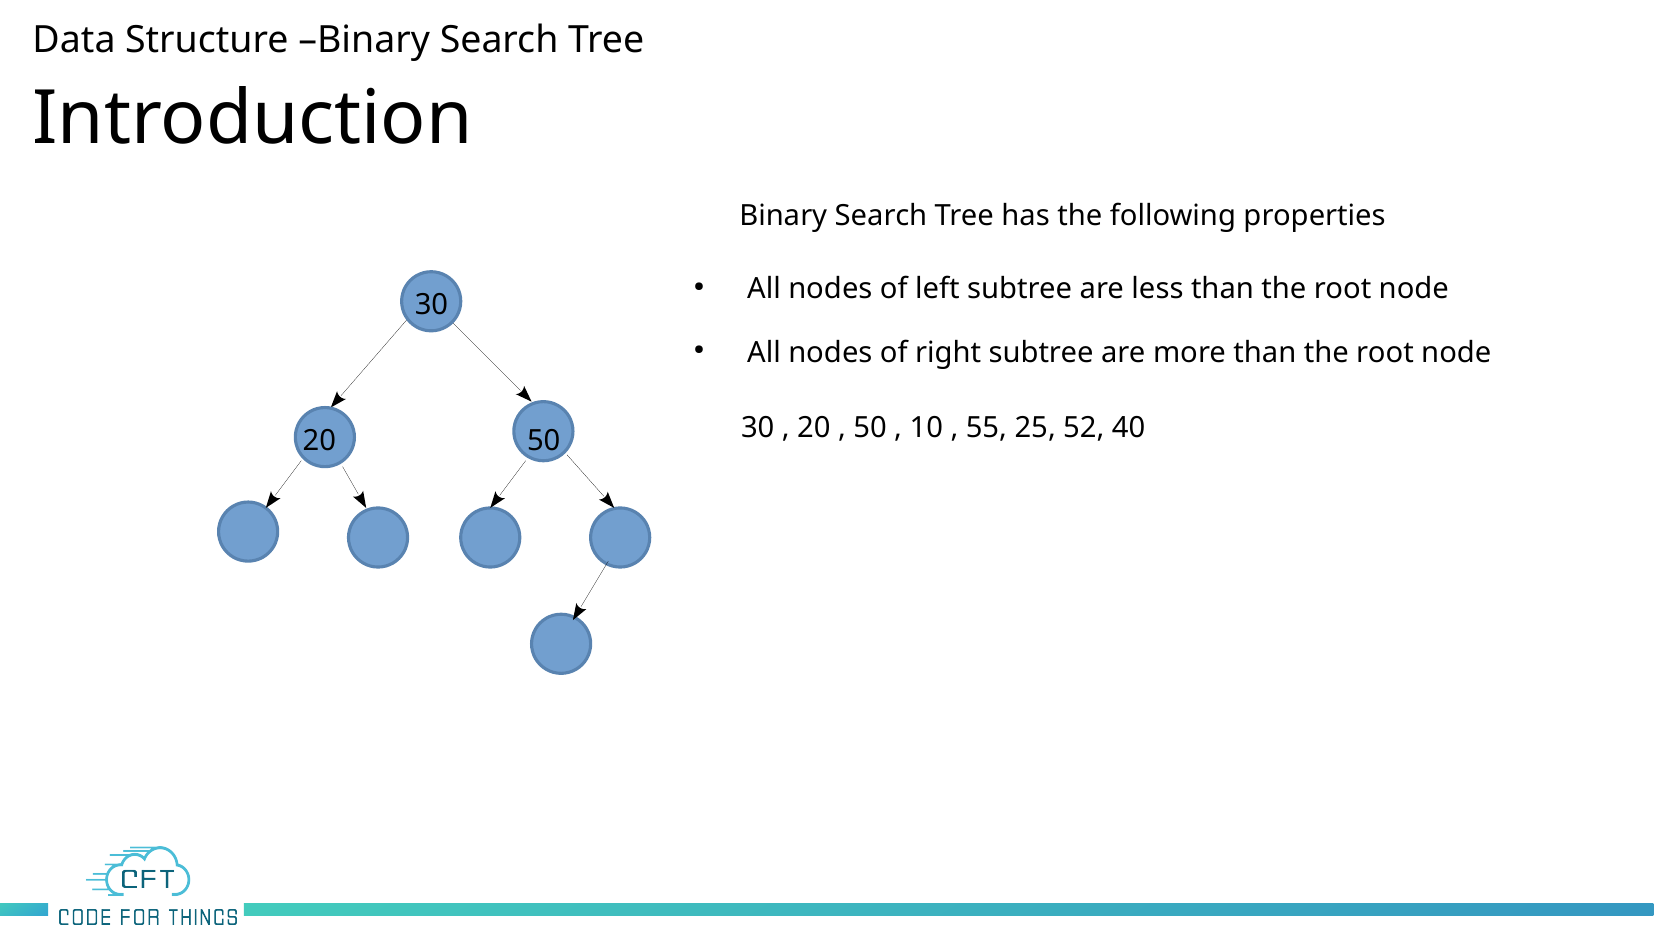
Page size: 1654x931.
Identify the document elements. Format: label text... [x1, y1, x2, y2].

text_box All nodes of left subtree are less than the root node All nodes of right subtree are more than the root node [661, 259, 1650, 368]
text_box [413, 325, 449, 331]
picture [59, 846, 237, 925]
text_box 30 [400, 275, 479, 325]
text_box [417, 271, 445, 275]
text_box 50 [512, 411, 591, 461]
text_box [531, 614, 591, 674]
text_box [307, 461, 343, 467]
text_box 30 , 20 , 50 , 10 , 55, 25, 52, 40 [726, 390, 1252, 449]
text_box [348, 507, 408, 568]
text_box [311, 407, 339, 411]
text_box [521, 401, 565, 411]
text_box [460, 507, 520, 568]
text_box [218, 502, 278, 562]
title Data Structure –Binary Search Tree Introduction [32, 12, 1184, 166]
text_box 20 [287, 411, 367, 461]
text_box Binary Search Tree has the following properties [653, 177, 1642, 237]
text_box [590, 507, 650, 568]
